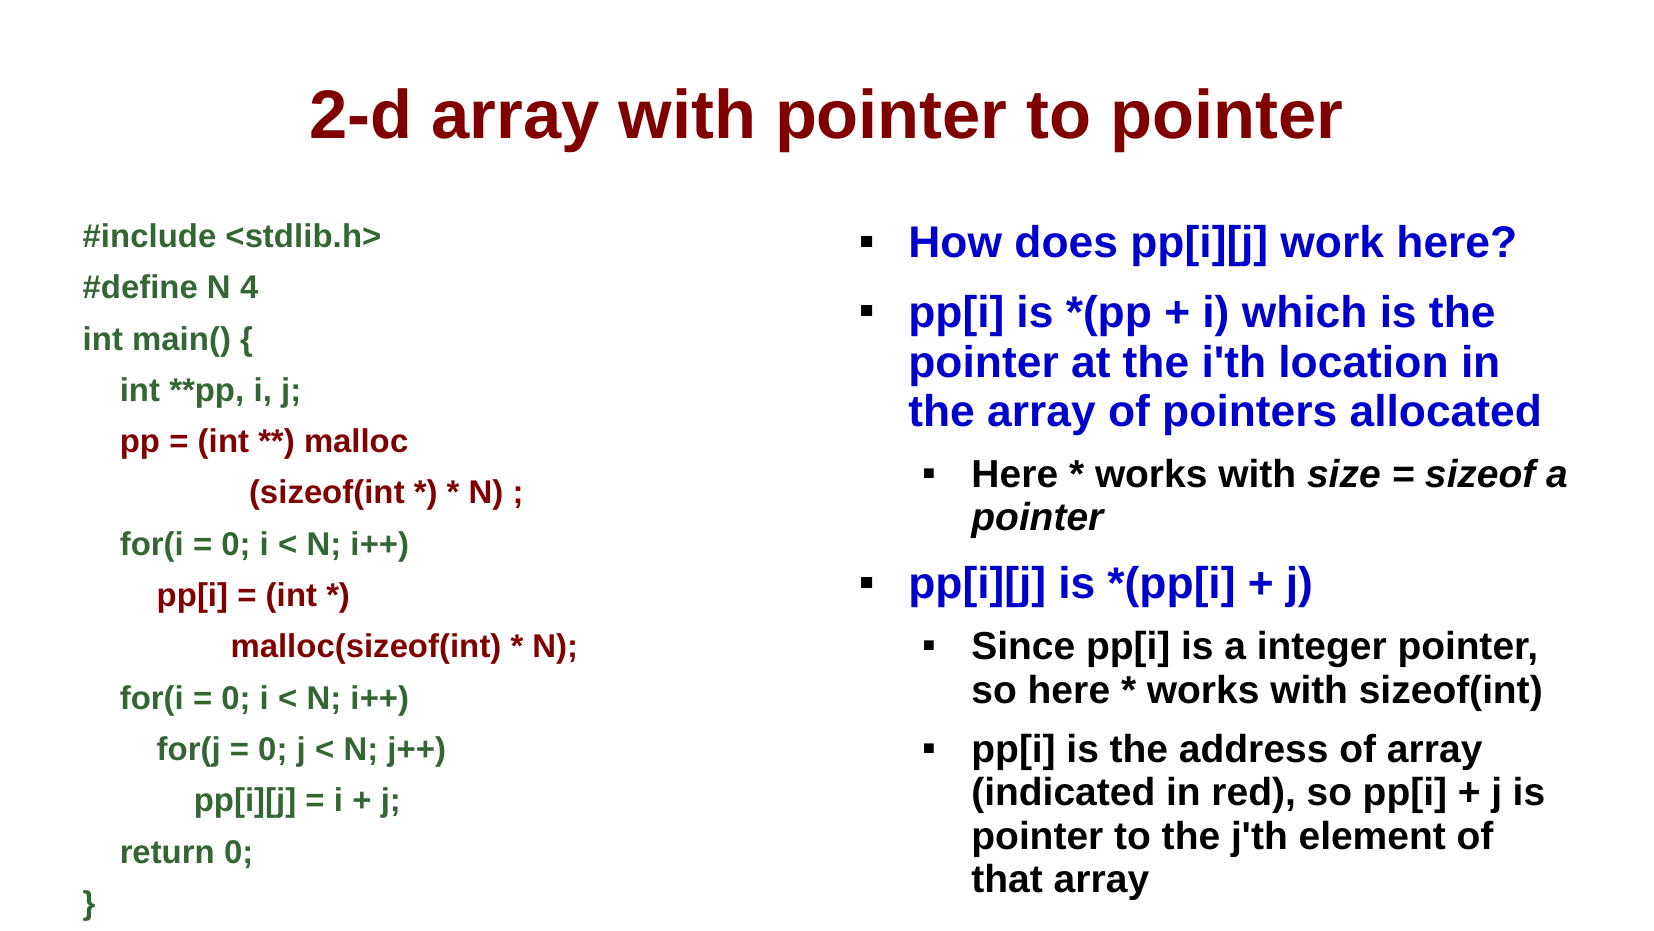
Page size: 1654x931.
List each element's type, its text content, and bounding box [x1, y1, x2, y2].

list #include <stdlib.h> #define N 4 int main() { int **pp, i, j; pp = (int **) malloc (sizeof(int *) * N) ; for(i = 0; i < N; i++) pp[i] = (int *) malloc(sizeof(int) * N); for(i = 0; i < N; i++) for(j = 0; j < N; j++) pp[i][j] = i + j; return 0; } [82, 217, 851, 931]
list How does pp[i][j] work here? pp[i] is *(pp + i) which is the pointer at the i'th location in the array of pointers allocated Here * works with size = sizeof a pointer pp[i][j] is *(pp[i] + j) Since pp[i] is a integer pointer, so here * works with sizeof(int) pp[i] is the address of array (indicated in red), so pp[i] + j is pointer to the j'th element of that array [845, 217, 1571, 913]
title 2-d array with pointer to pointer [82, 37, 1571, 193]
